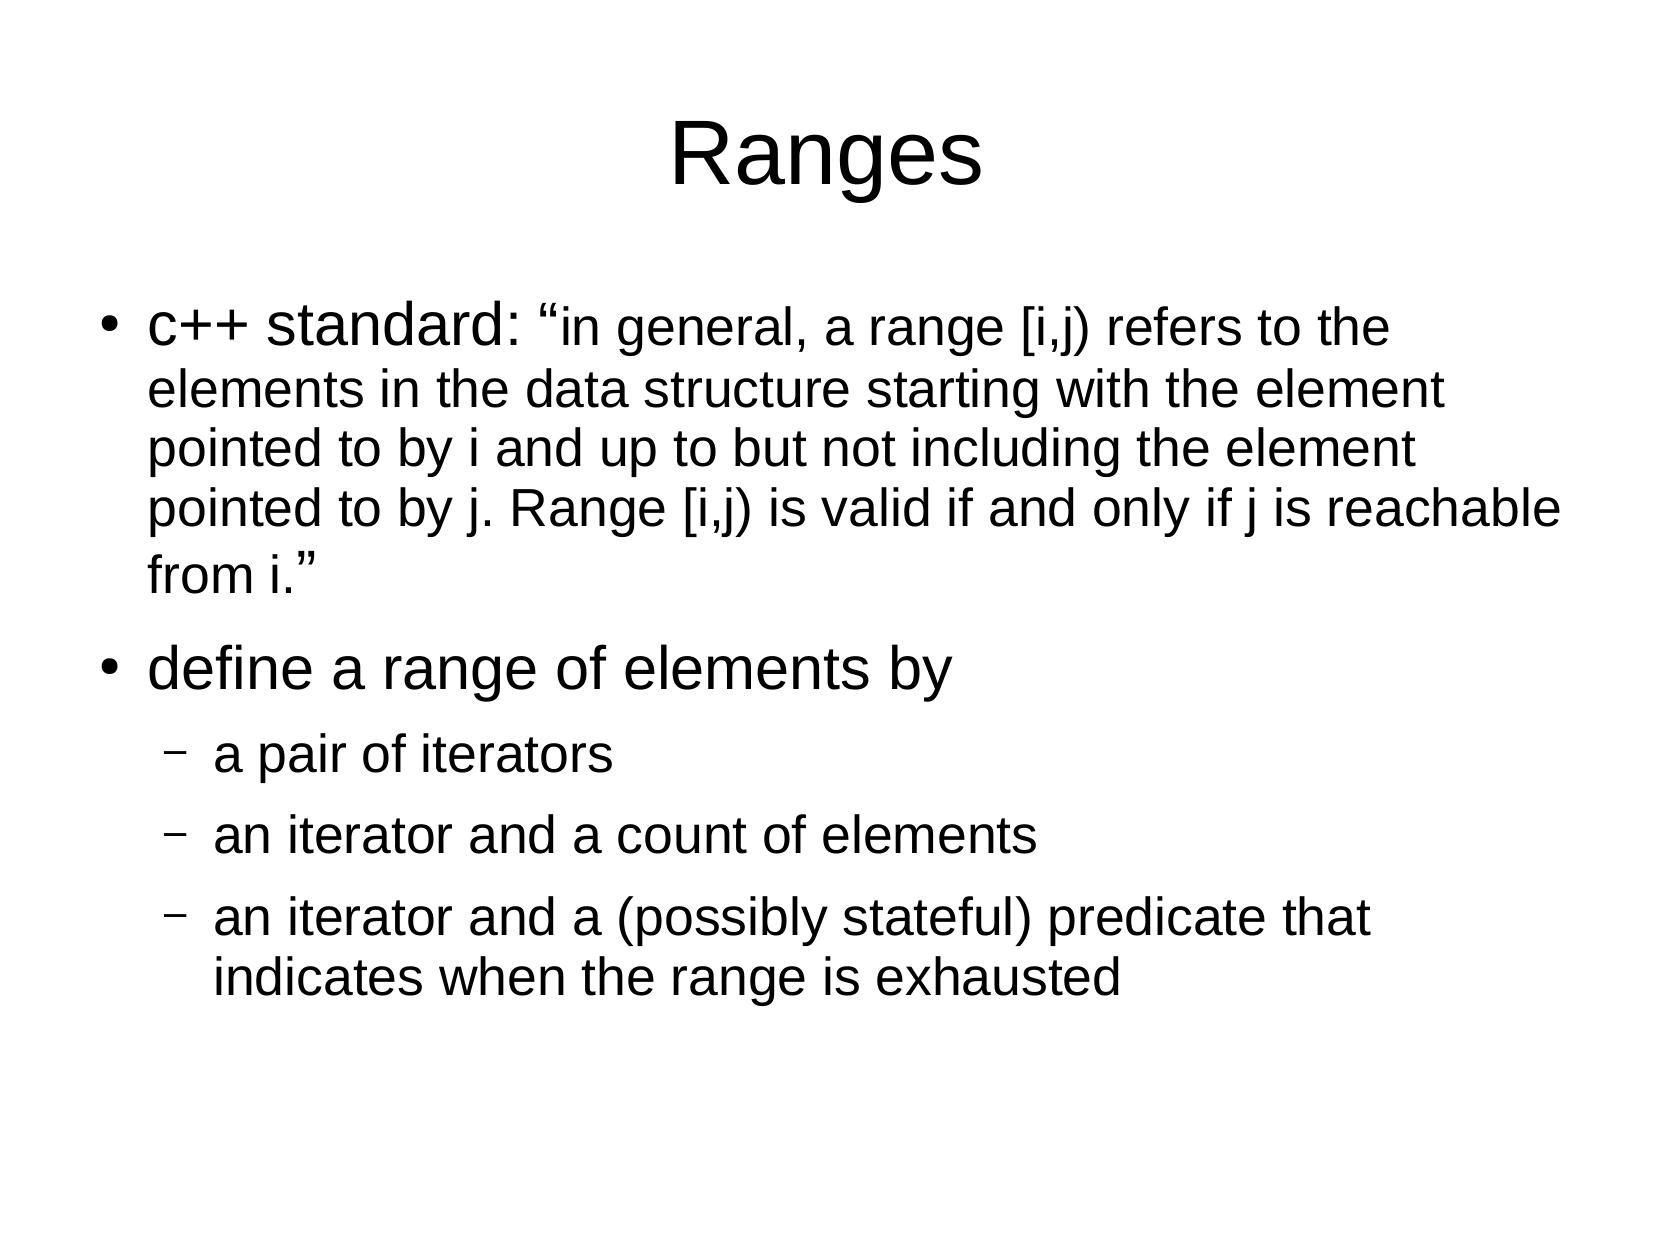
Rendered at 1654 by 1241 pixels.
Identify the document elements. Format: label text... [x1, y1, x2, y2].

title Ranges [82, 49, 1571, 257]
list c++ standard: “in general, a range [i,j) refers to the elements in the data structure starting with the element pointed to by i and up to but not including the element pointed to by j. Range [i,j) is valid if and only if j is reachable from i.” define a range of elements by a pair of iterators an iterator and a count of elements an iterator and a (possibly stateful) predicate that indicates when the range is exhausted [82, 290, 1571, 1010]
